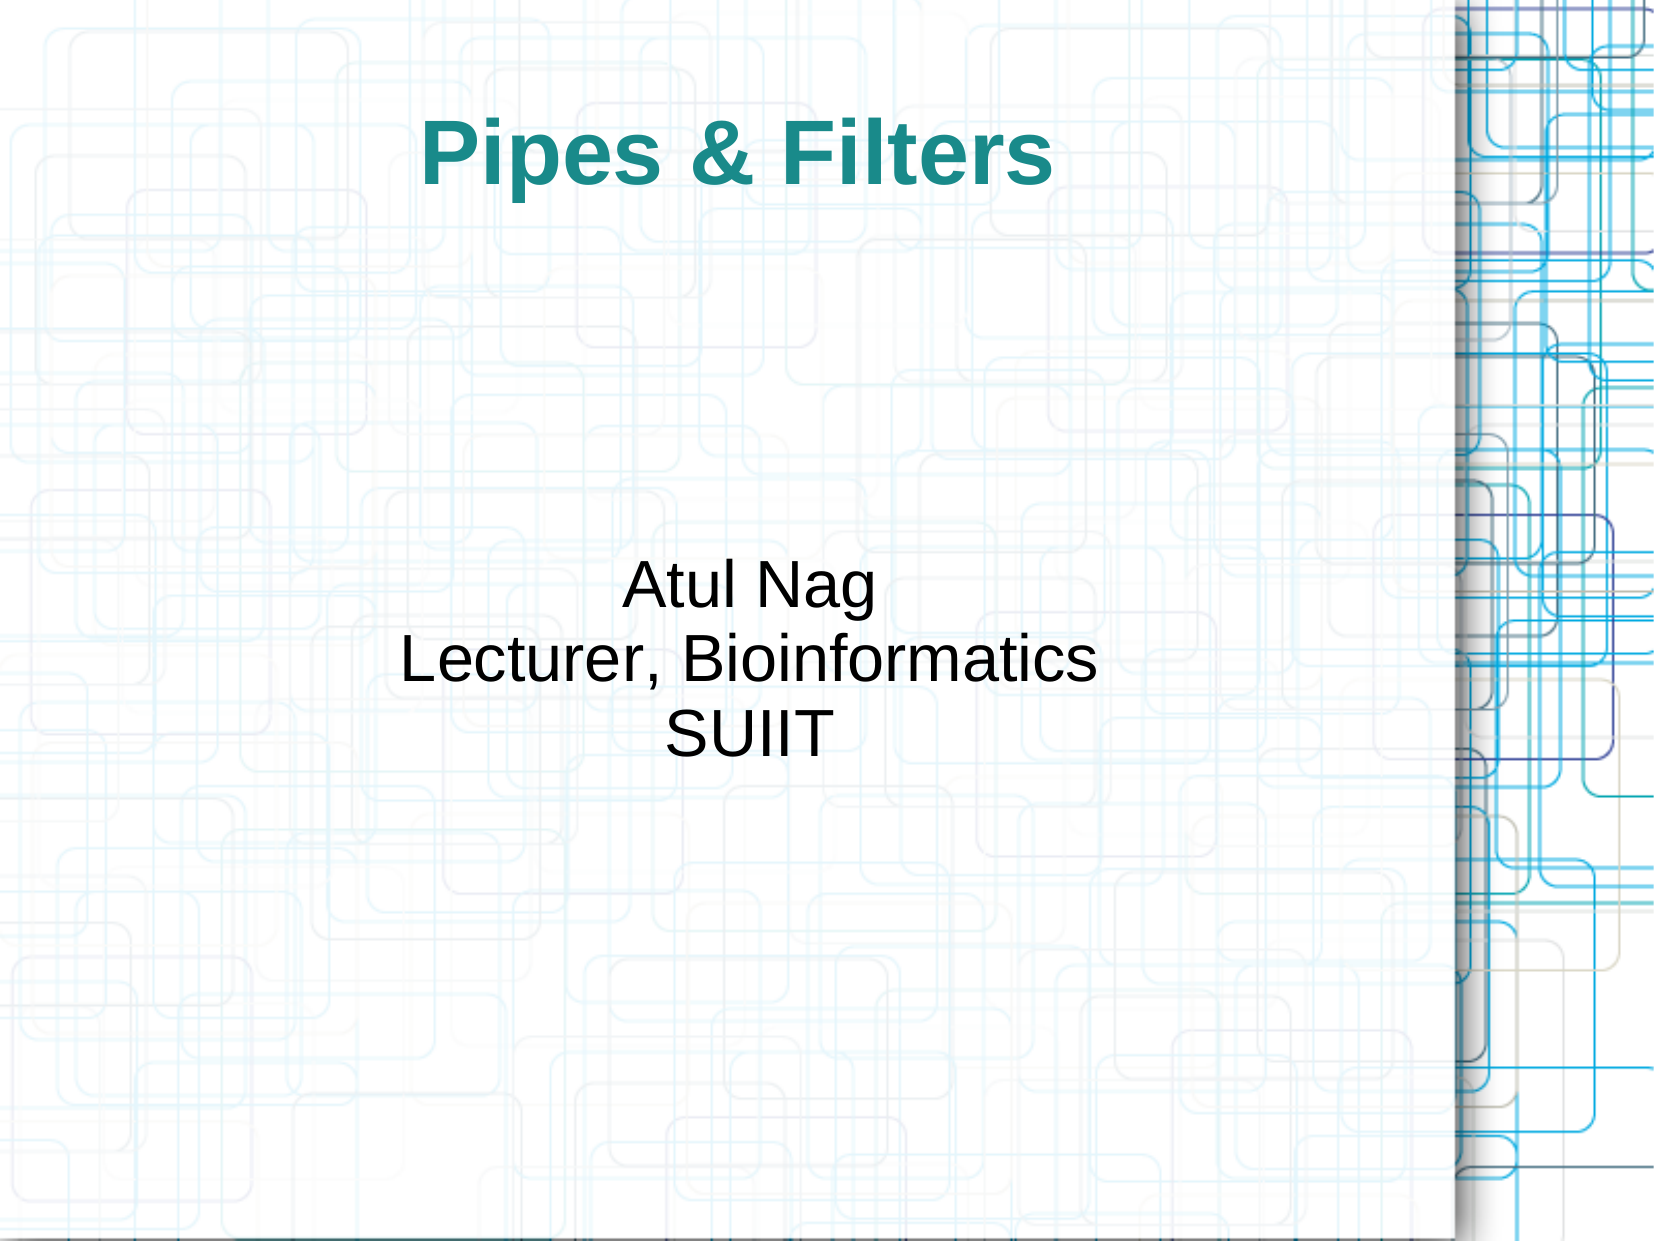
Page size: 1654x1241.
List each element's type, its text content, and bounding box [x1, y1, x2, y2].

subtitle Atul Nag Lecturer, Bioinformatics SUIIT [82, 256, 1418, 1061]
picture [0, 0, 1654, 1241]
title Pipes & Filters [59, 56, 1418, 250]
